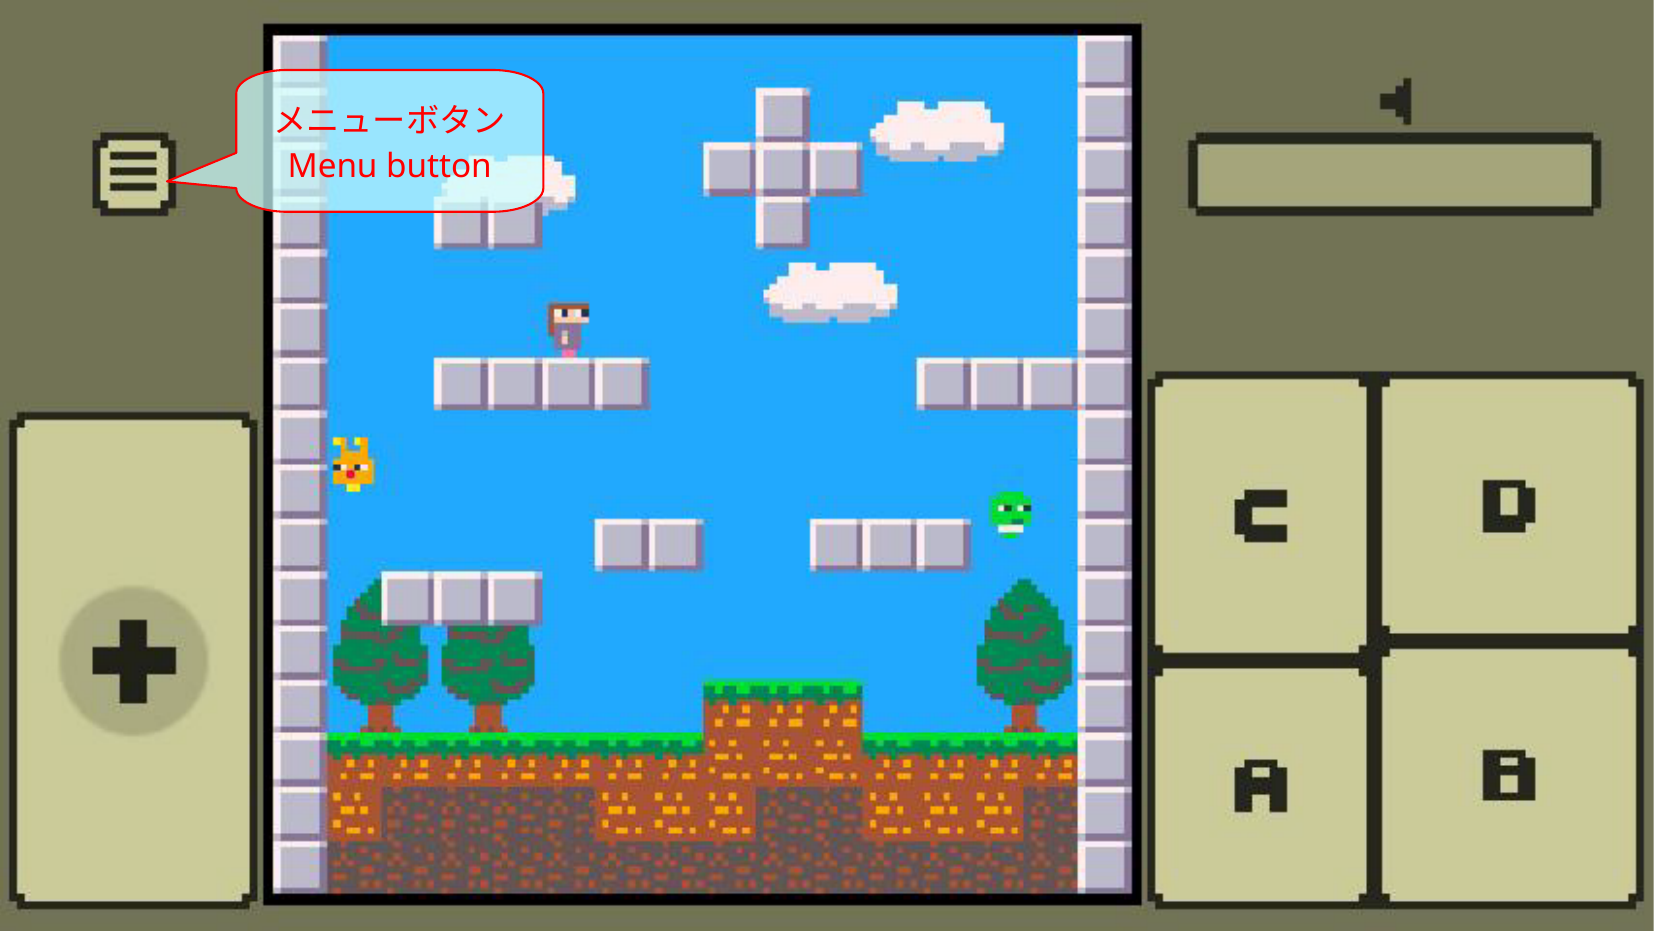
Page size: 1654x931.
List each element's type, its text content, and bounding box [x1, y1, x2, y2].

picture [0, 0, 1654, 931]
text_box メニューボタン Menu button [166, 69, 544, 212]
